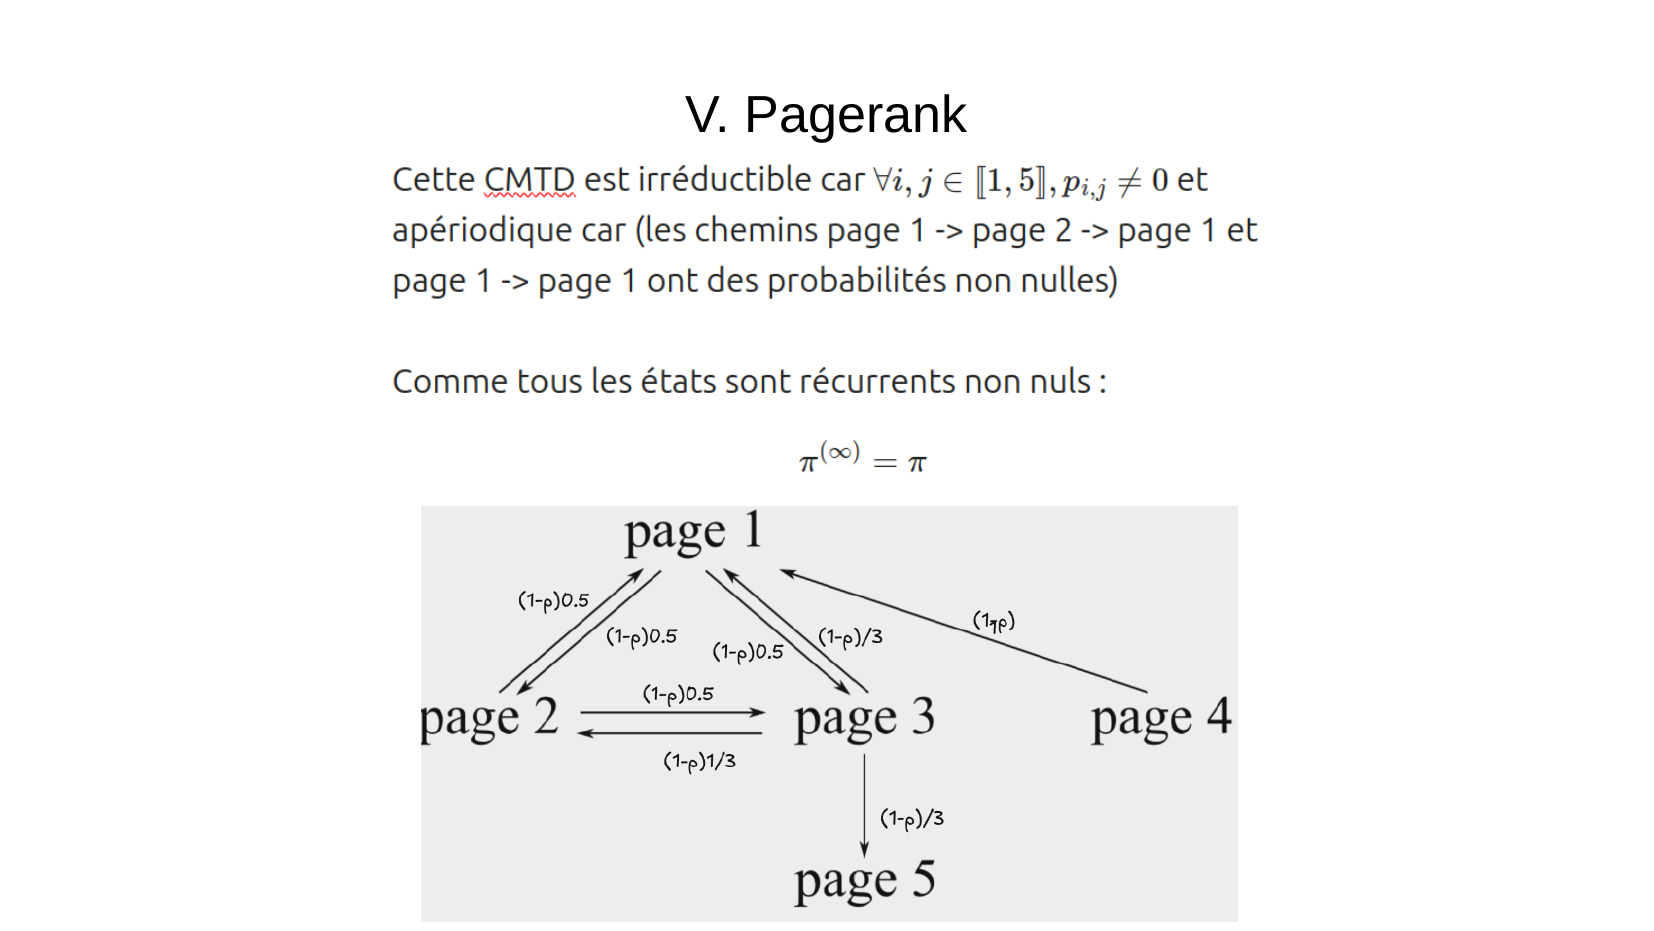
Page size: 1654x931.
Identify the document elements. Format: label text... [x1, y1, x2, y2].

title V. Pagerank [82, 37, 1571, 193]
picture [378, 155, 1276, 931]
